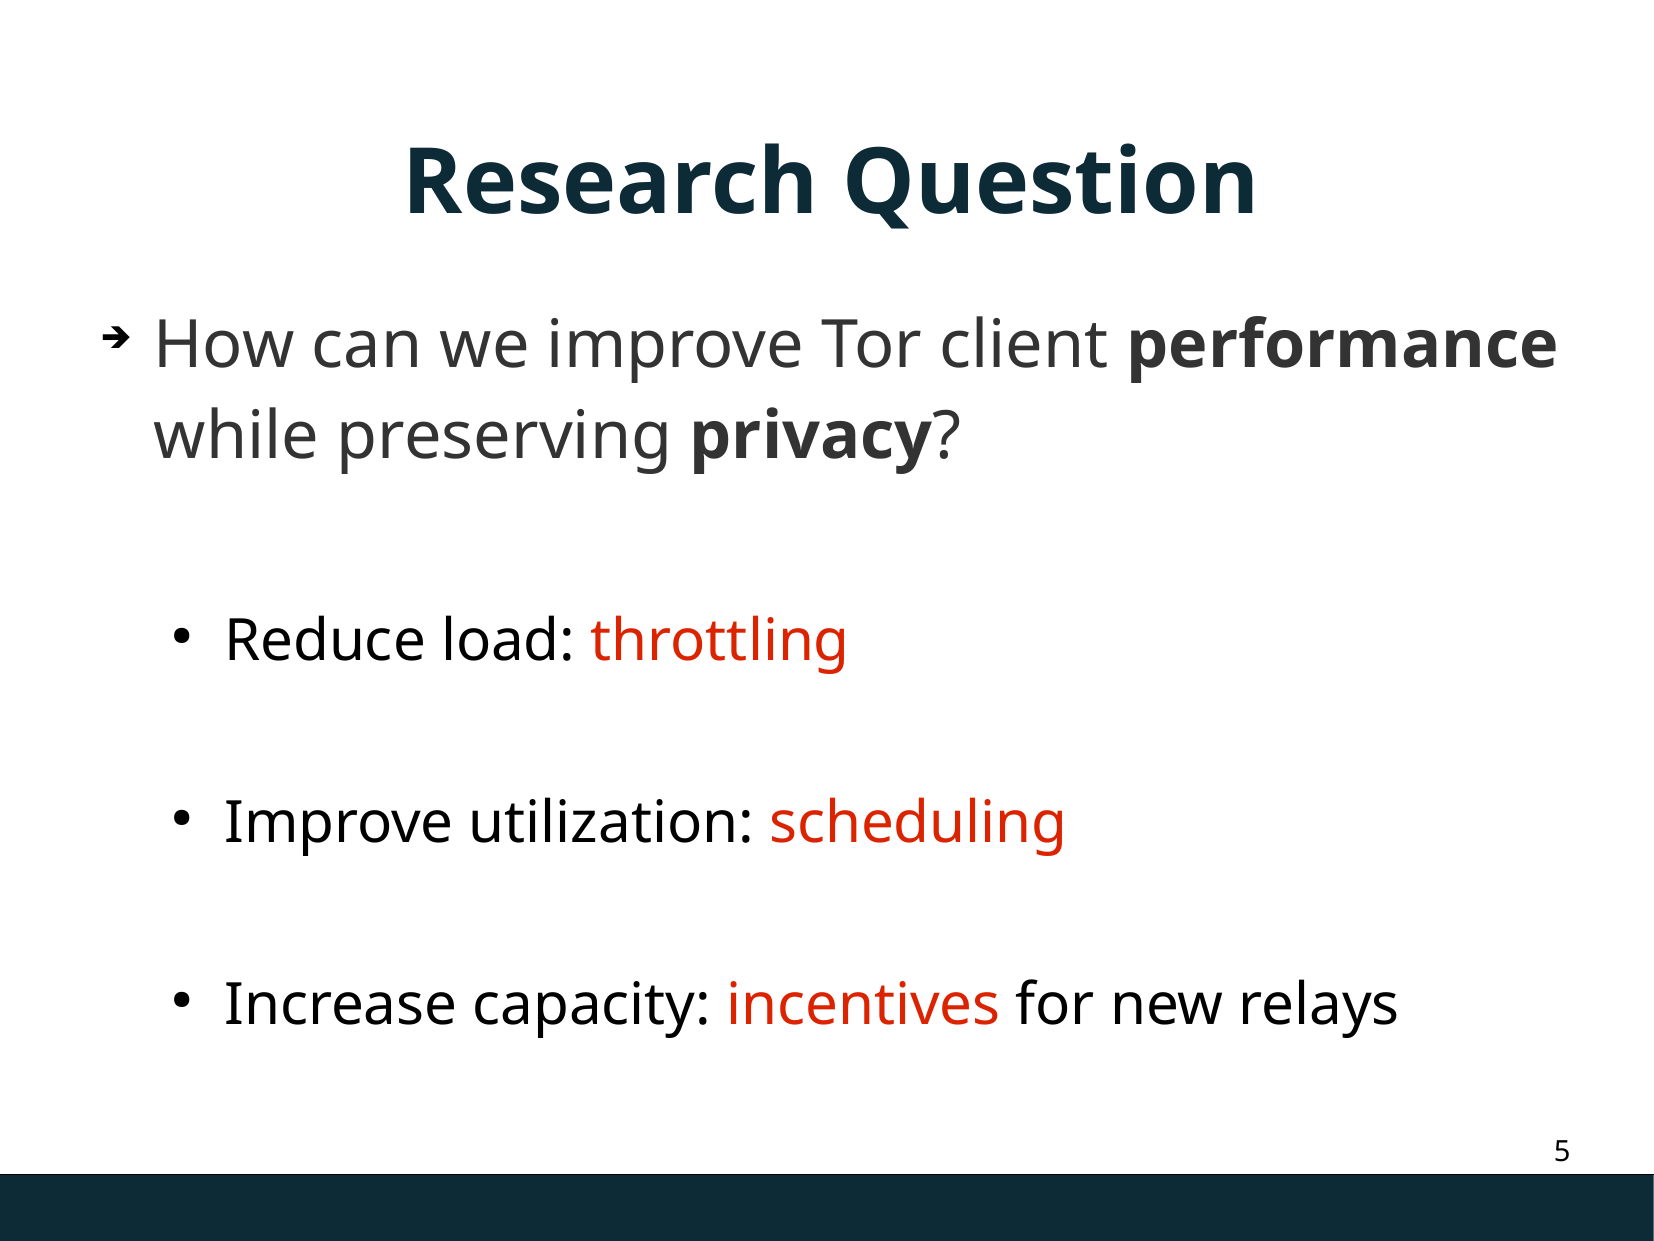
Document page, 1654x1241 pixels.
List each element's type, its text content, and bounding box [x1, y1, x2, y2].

list How can we improve Tor client performance while preserving privacy? Reduce load: throttling Improve utilization: scheduling Increase capacity: incentives for new relays [82, 296, 1571, 1115]
title Research Question [86, 74, 1575, 282]
